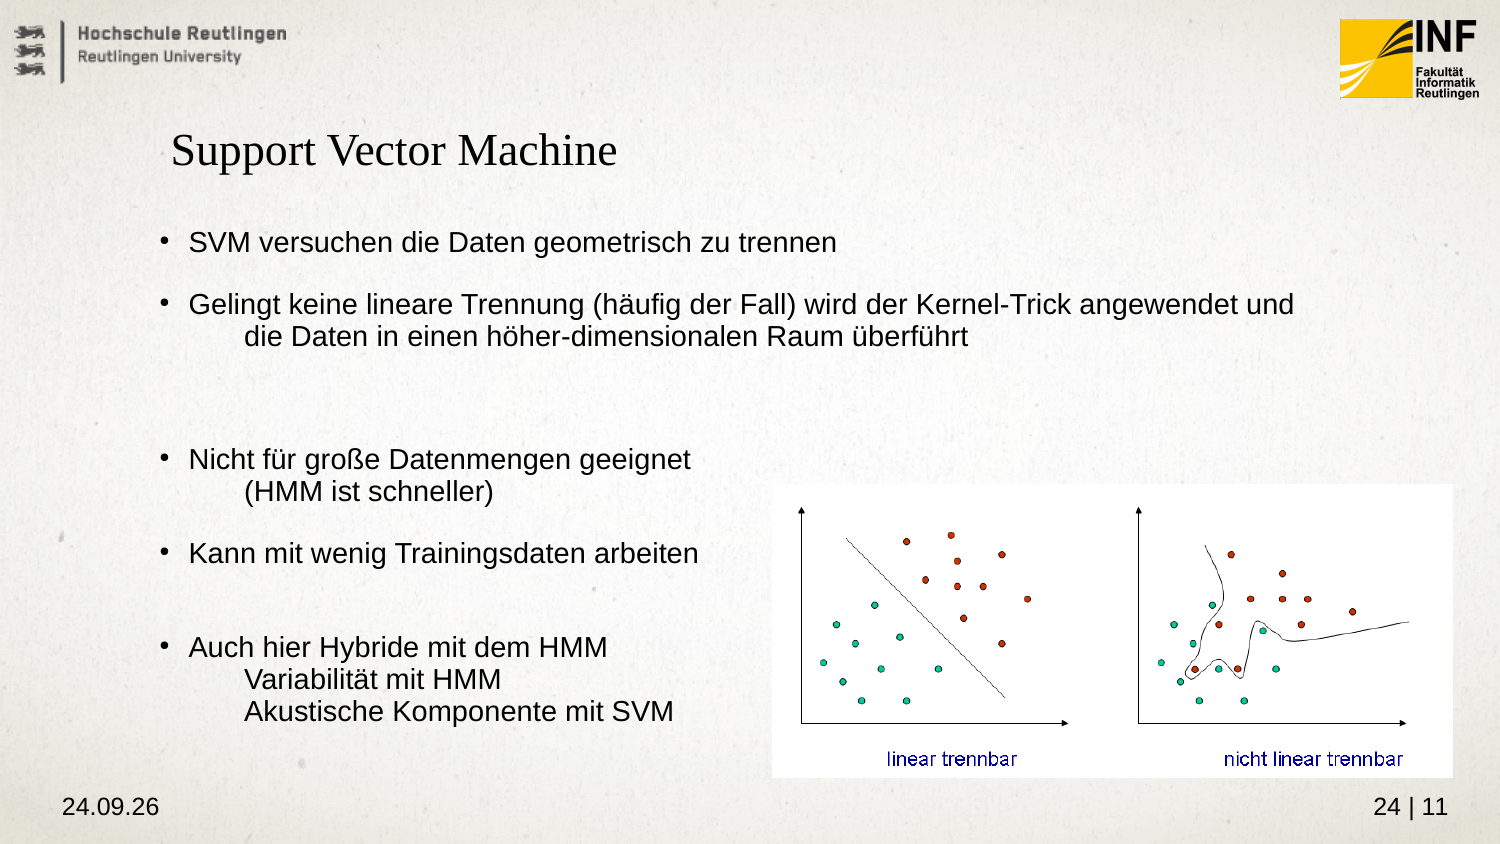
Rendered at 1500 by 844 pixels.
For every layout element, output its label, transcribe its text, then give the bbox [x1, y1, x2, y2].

list SVM versuchen die Daten geometrisch zu trennen Gelingt keine lineare Trennung (häufig der Fall) wird der Kernel-Trick angewendet und die Daten in einen höher-dimensionalen Raum überführt Nicht für große Datenmengen geeignet (HMM ist schneller) Kann mit wenig Trainingsdaten arbeiten Auch hier Hybride mit dem HMM Variabilität mit HMM Akustische Komponente mit SVM [159, 225, 1341, 731]
title Support Vector Machine [159, 106, 1341, 188]
picture [0, 0, 1500, 844]
